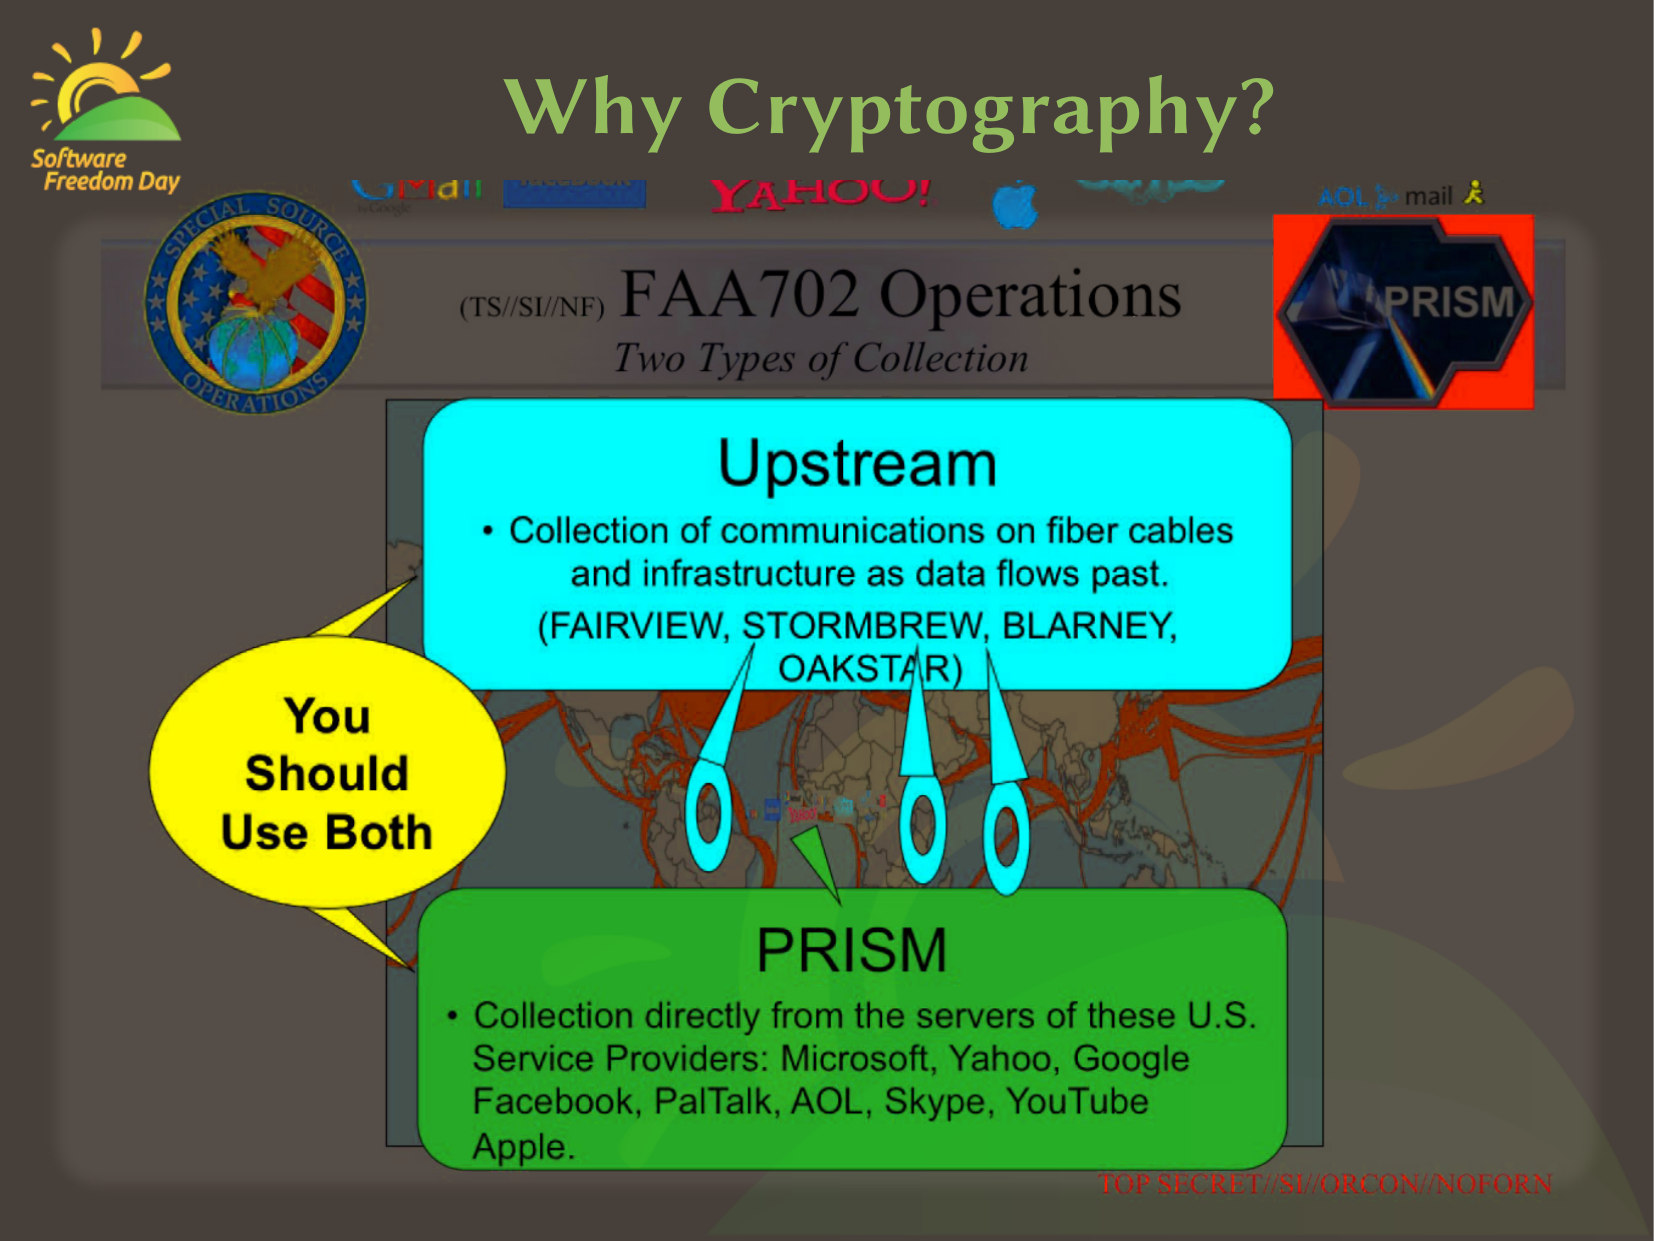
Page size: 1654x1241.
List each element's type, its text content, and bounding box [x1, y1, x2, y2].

picture [0, 0, 1654, 1241]
title Why Cryptography? [210, 9, 1571, 180]
